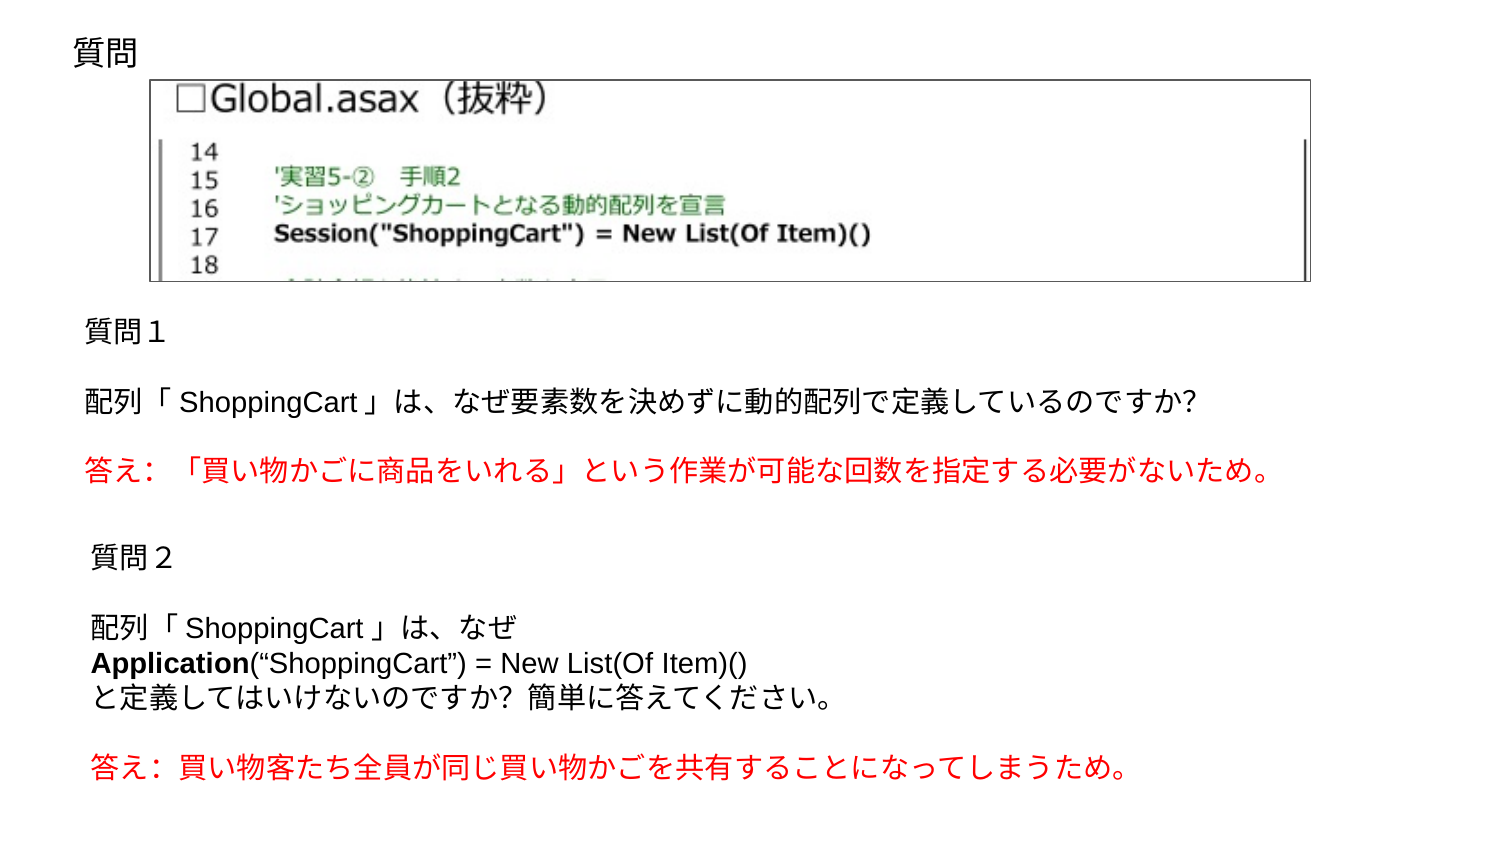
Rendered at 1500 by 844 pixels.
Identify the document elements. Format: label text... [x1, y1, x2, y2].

text_box 質問２ 配列「ShoppingCart」は、なぜ Application(“ShoppingCart”) = New List(Of Item)() と定義してはいけないのですか？簡単に答えてください。 答え：買い物客たち全員が同じ買い物かごを共有することになってしまうため。 [75, 524, 1425, 805]
title 質問 [57, 16, 1455, 69]
text_box 質問１ 配列「ShoppingCart」は、なぜ要素数を決めずに動的配列で定義しているのですか？ 答え：「買い物かごに商品をいれる」という作業が可能な回数を指定する必要がないため。 [69, 297, 1417, 506]
picture [150, 80, 1310, 281]
